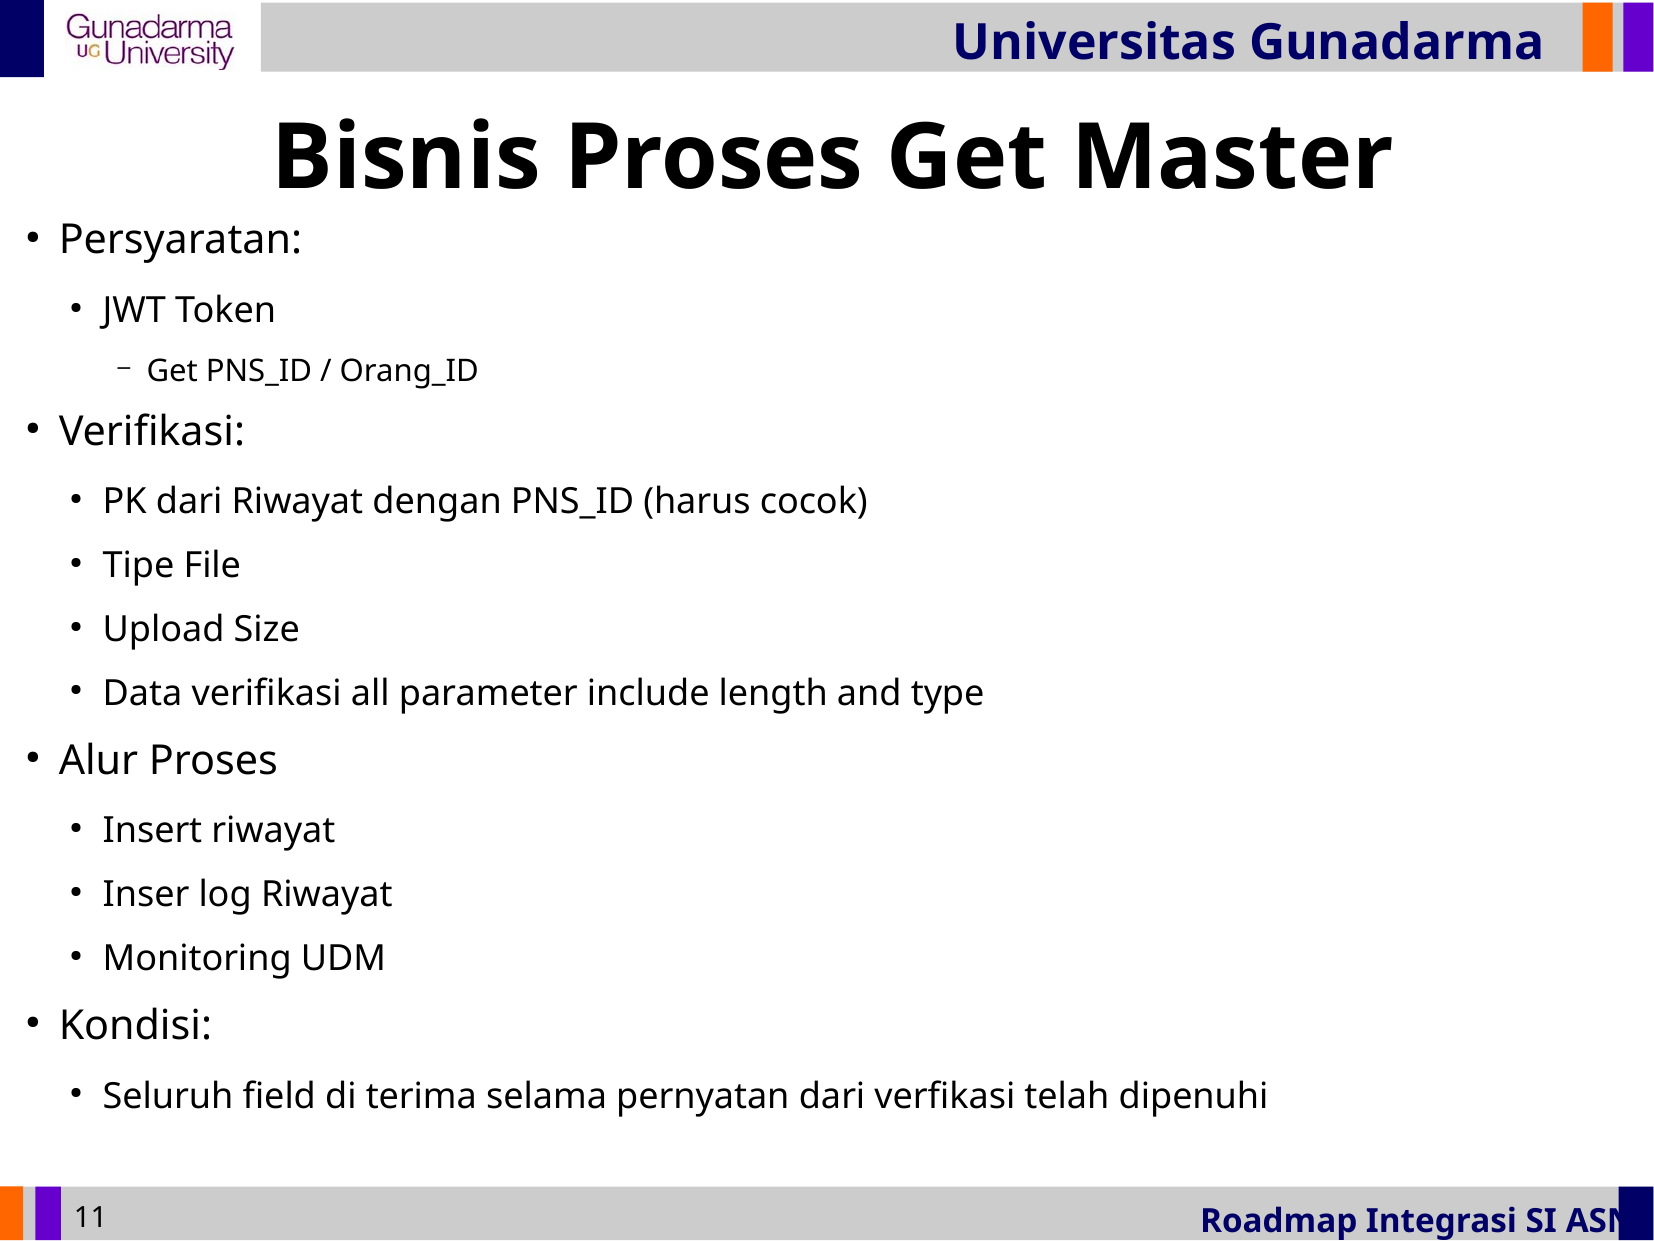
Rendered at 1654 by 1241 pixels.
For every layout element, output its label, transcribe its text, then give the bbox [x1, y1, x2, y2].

title Bisnis Proses Get Master [77, 90, 1591, 210]
list Persyaratan: JWT Token Get PNS_ID / Orang_ID Verifikasi: PK dari Riwayat dengan PNS_ID (harus cocok) Tipe File Upload Size Data verifikasi all parameter include length and type Alur Proses Insert riwayat Inser log Riwayat Monitoring UDM Kondisi: Seluruh field di terima selama pernyatan dari verfikasi telah dipenuhi [14, 210, 1630, 1176]
picture [65, 0, 235, 70]
